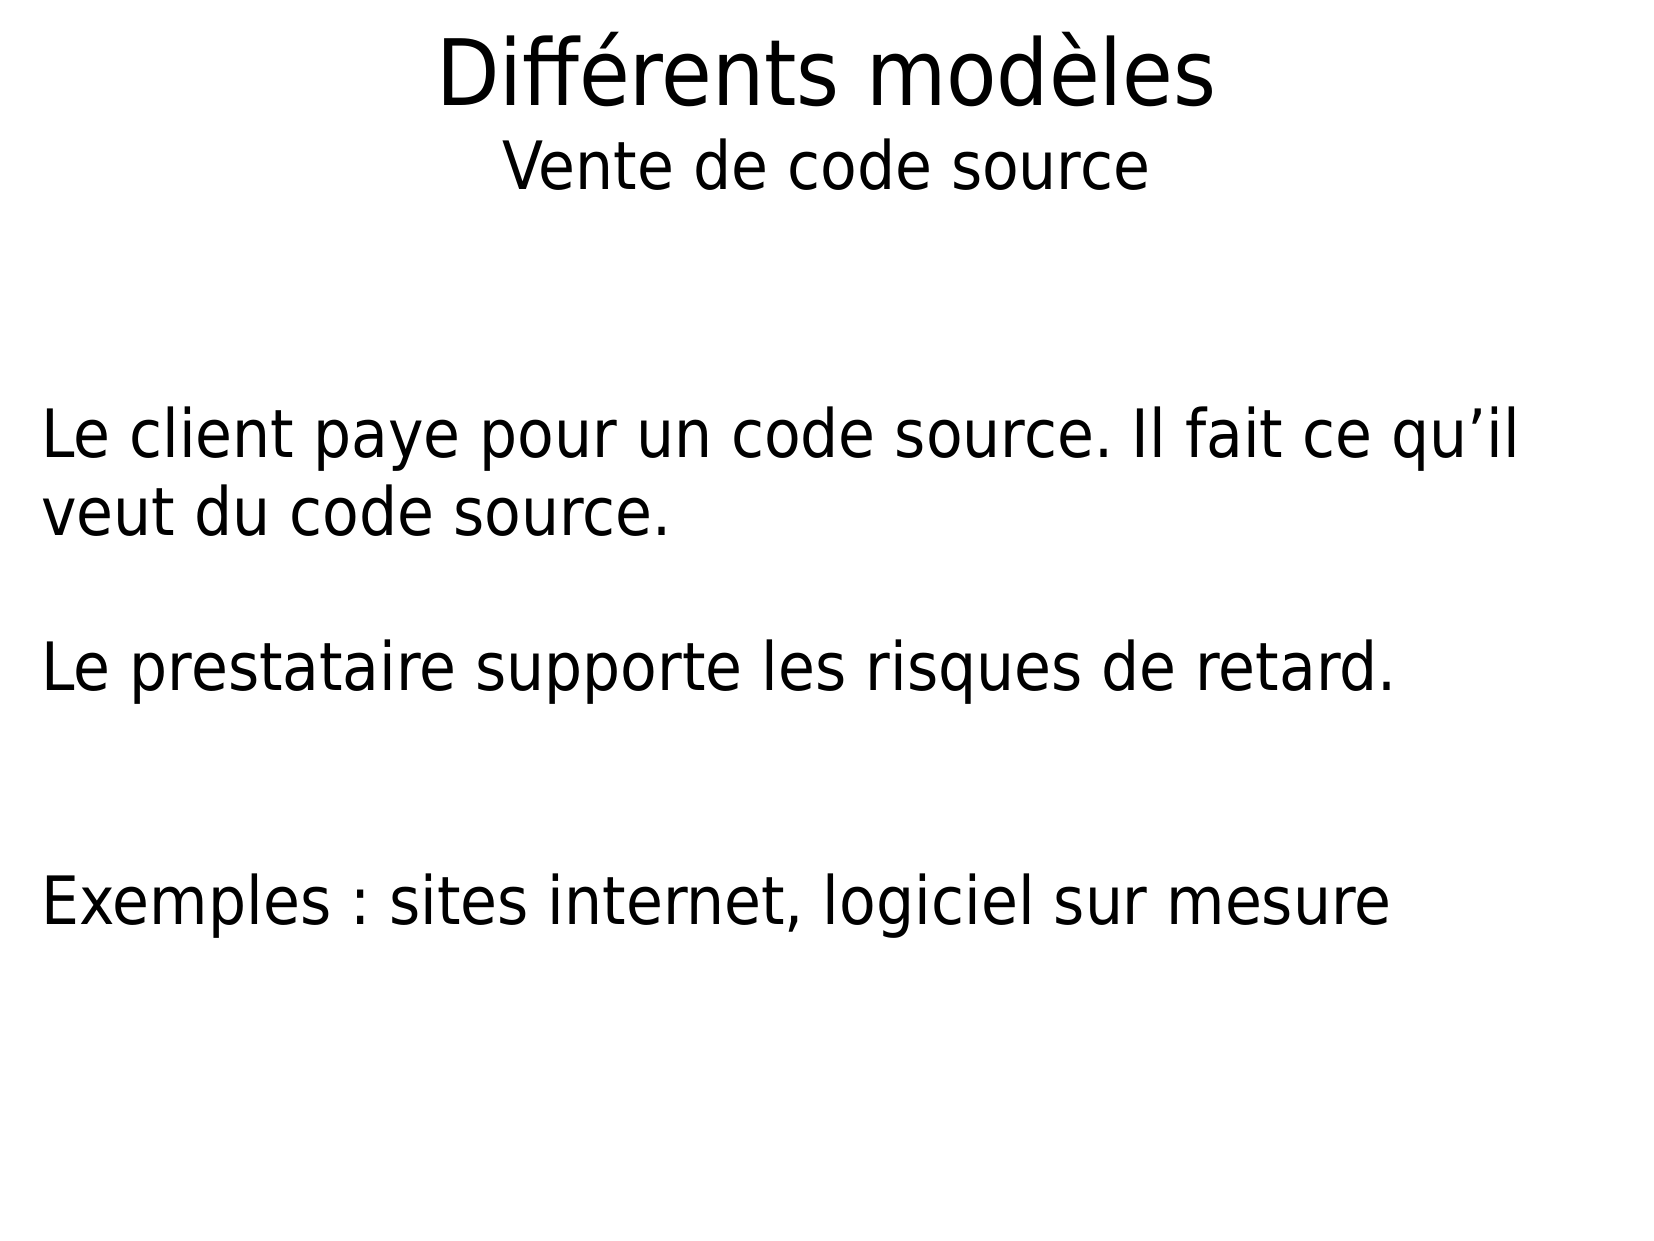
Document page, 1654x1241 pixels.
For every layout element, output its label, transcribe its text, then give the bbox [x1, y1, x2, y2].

title Le client paye pour un code source. Il fait ce qu’il veut du code source. Le prestataire supporte les risques de retard. Exemples : sites internet, logiciel sur mesure [41, 240, 1613, 1201]
title Différents modèles Vente de code source [41, 12, 1613, 214]
